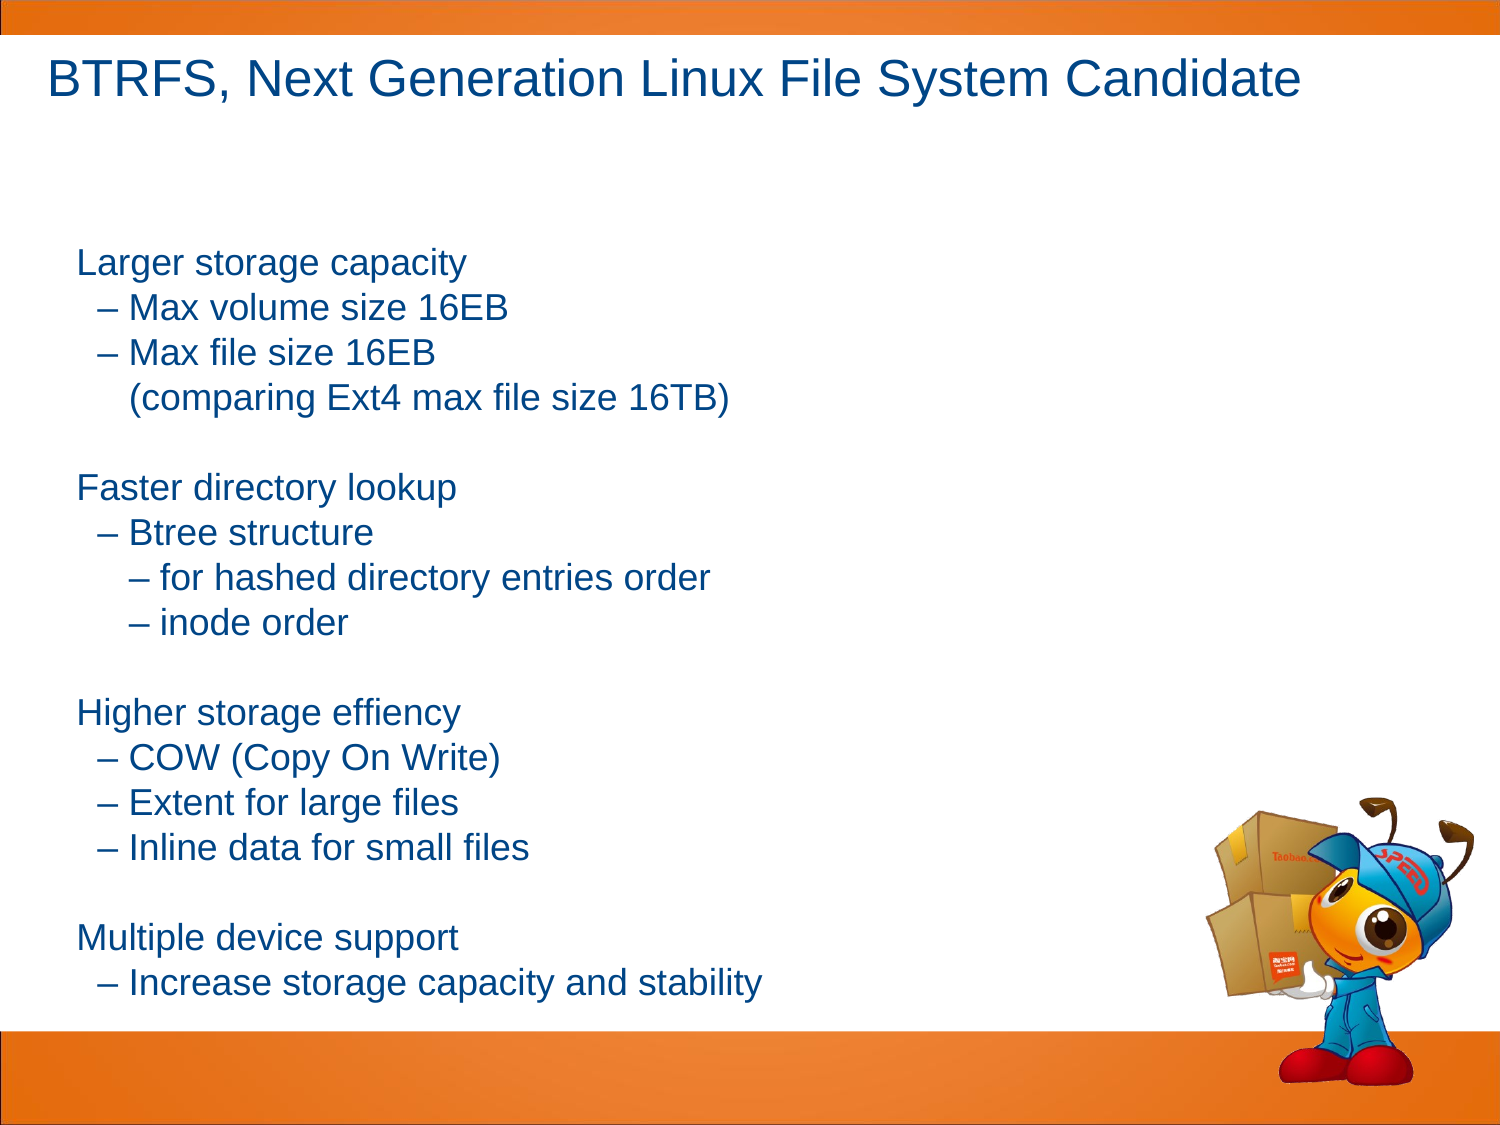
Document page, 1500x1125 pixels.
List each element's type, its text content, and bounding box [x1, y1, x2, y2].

text_box Larger storage capacity – Max volume size 16EB – Max file size 16EB (comparing Ext4 max file size 16TB) Faster directory lookup – Btree structure – for hashed directory entries order – inode order Higher storage effiency – COW (Copy On Write) – Extent for large files – Inline data for small files Multiple device support – Increase storage capacity and stability [61, 230, 1388, 1011]
picture [1343, 1011, 1348, 1023]
picture [0, 0, 1500, 35]
picture [0, 785, 1500, 1125]
text_box BTRFS, Next Generation Linux File System Candidate [32, 37, 1318, 115]
picture [1345, 1026, 1351, 1036]
